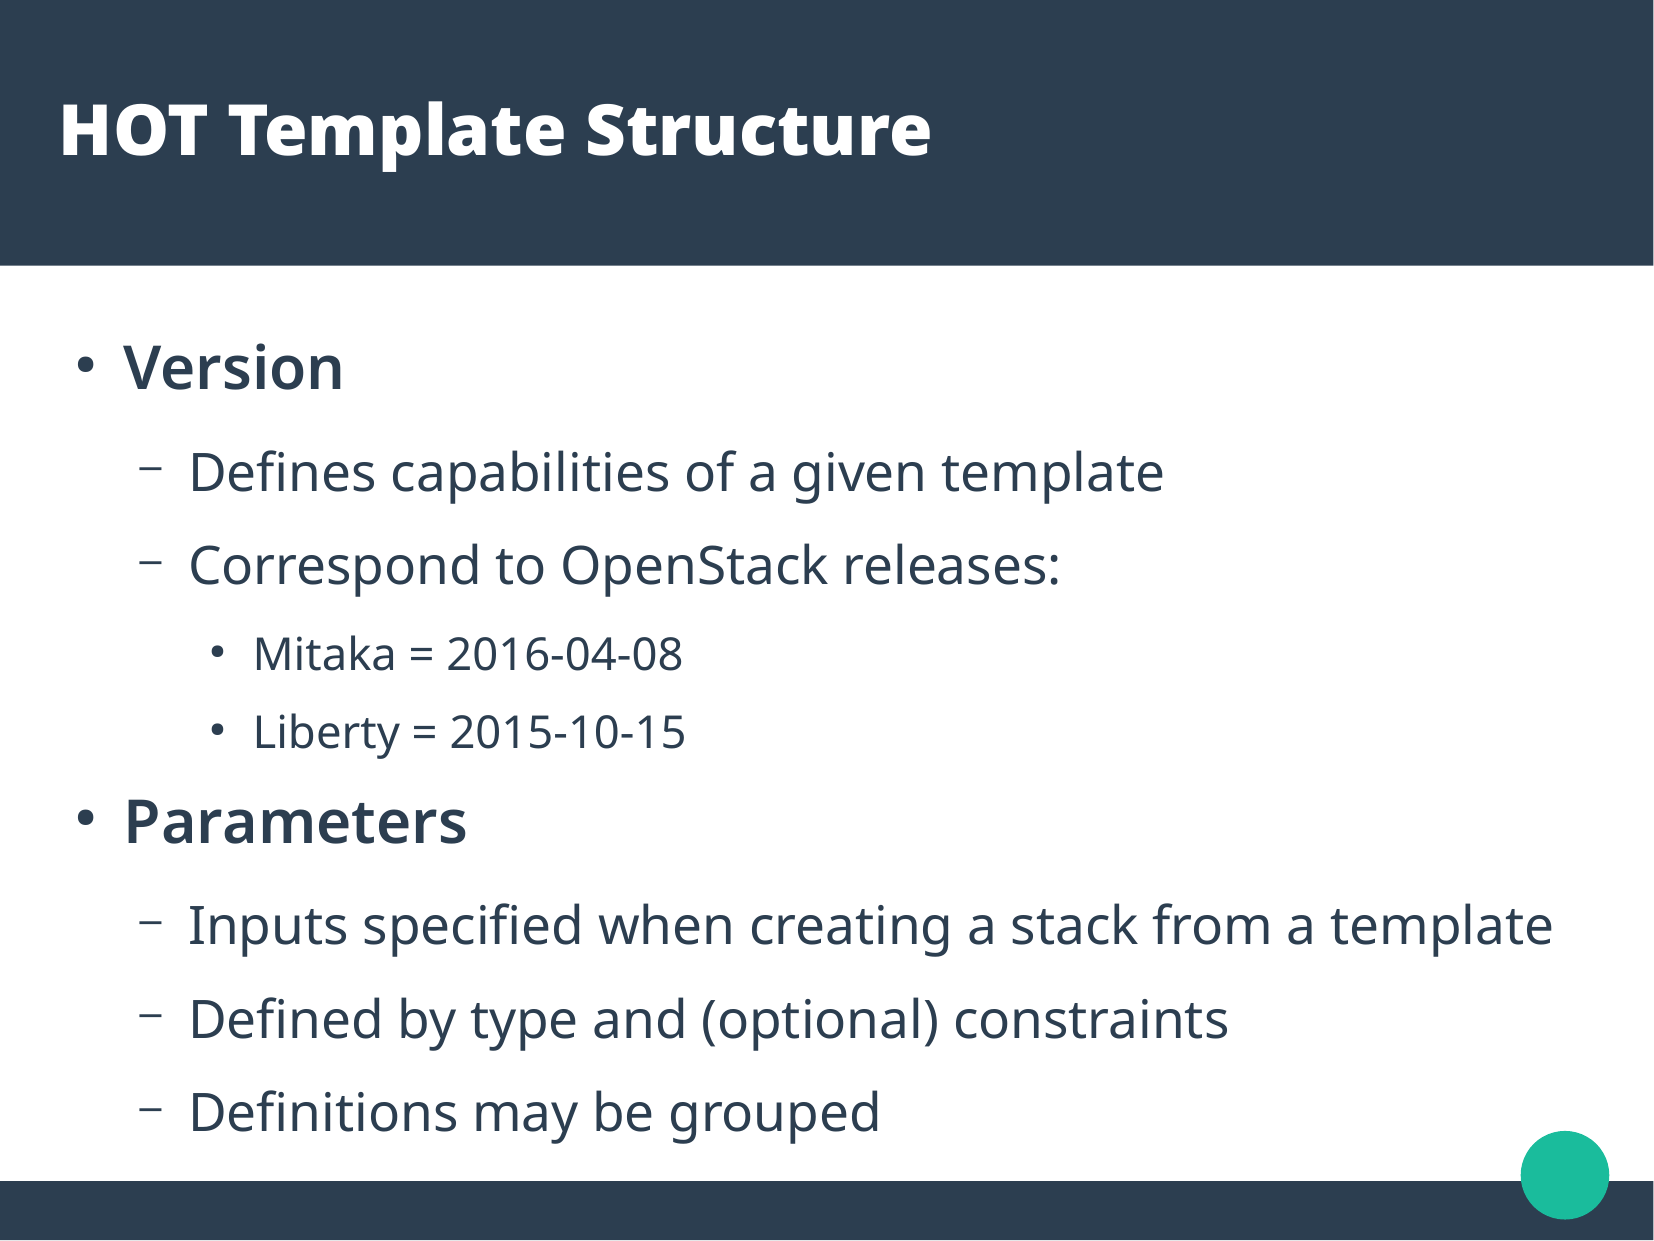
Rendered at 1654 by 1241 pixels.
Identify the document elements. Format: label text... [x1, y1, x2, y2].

title HOT Template Structure [59, 49, 1595, 207]
list Version Defines capabilities of a given template Correspond to OpenStack releases: Mitaka = 2016-04-08 Liberty = 2015-10-15 Parameters Inputs specified when creating a stack from a template Defined by type and (optional) constraints Definitions may be grouped [59, 324, 1595, 1152]
